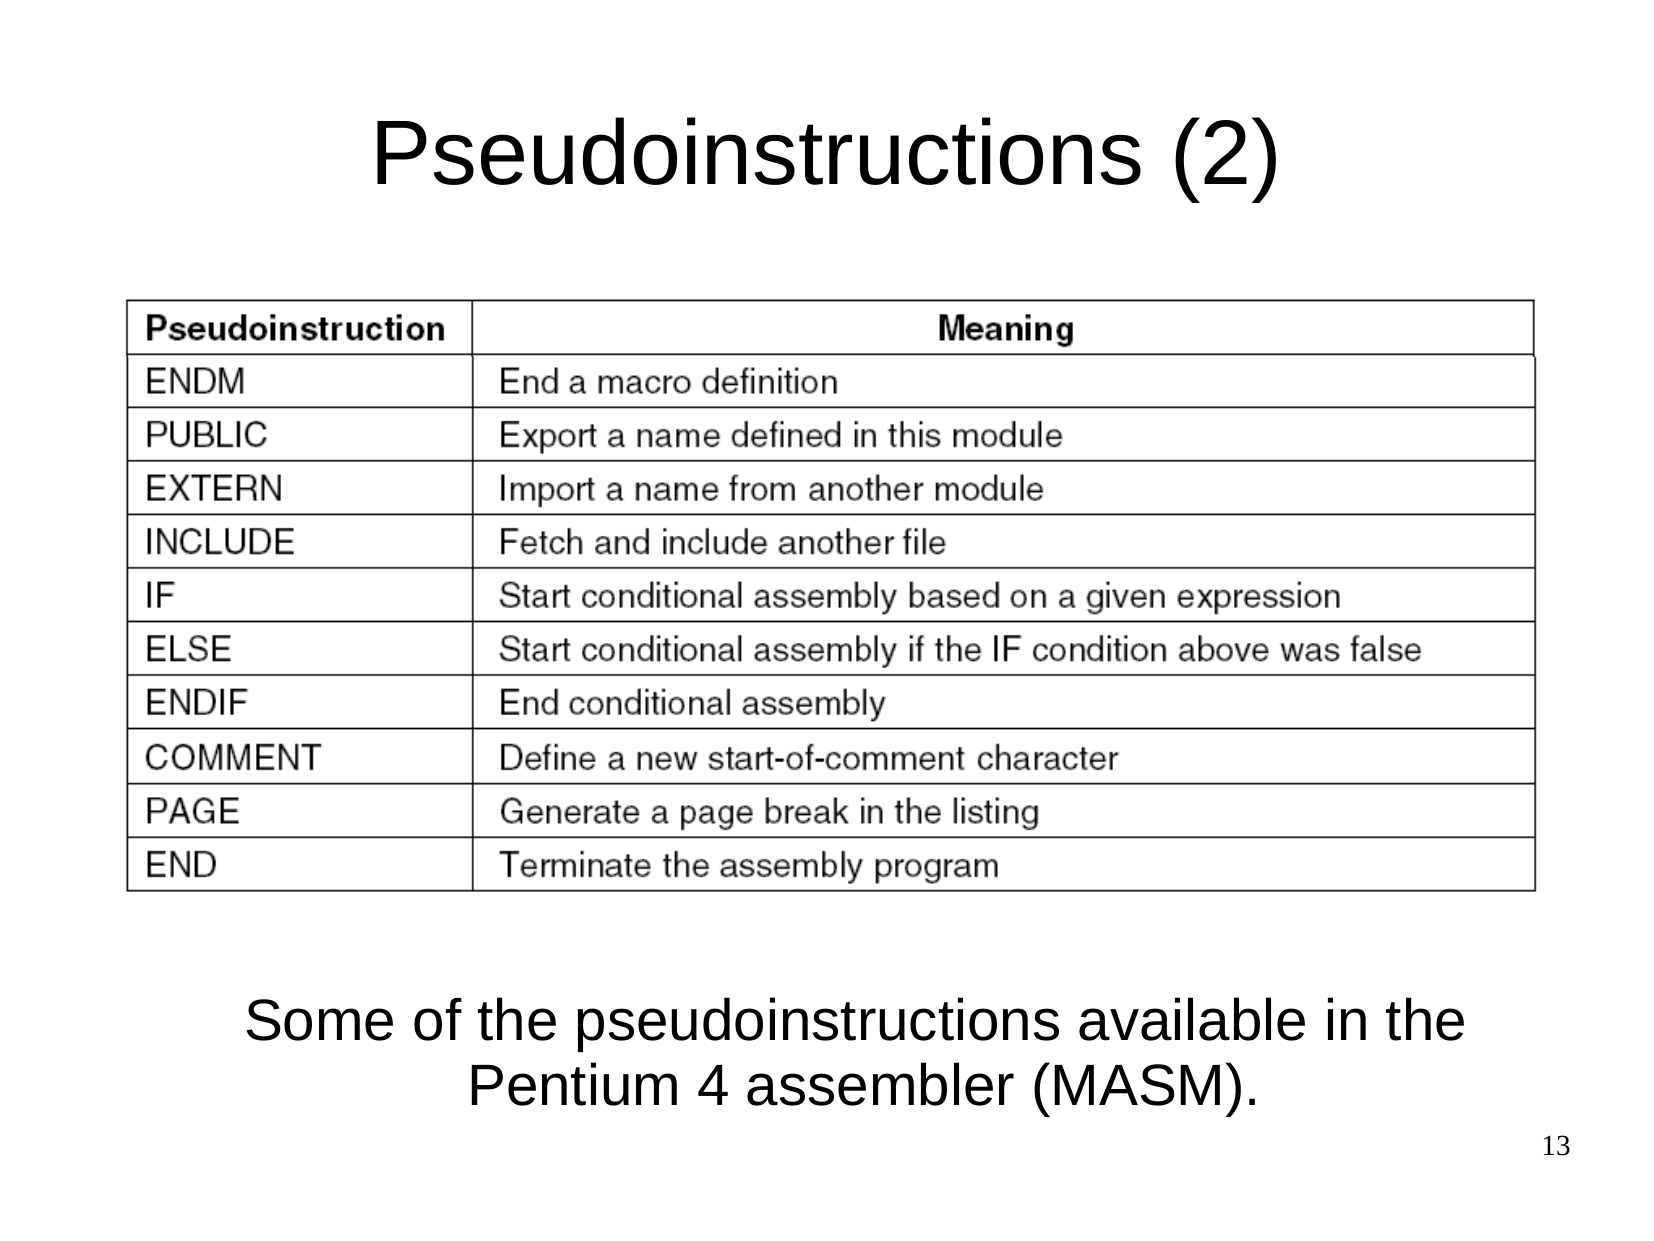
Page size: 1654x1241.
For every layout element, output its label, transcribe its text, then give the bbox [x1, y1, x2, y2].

text_box Some of the pseudoinstructions available in the Pentium 4 assembler (MASM). [229, 980, 1501, 1126]
picture [120, 295, 1546, 901]
title Pseudoinstructions (2) [82, 49, 1571, 257]
